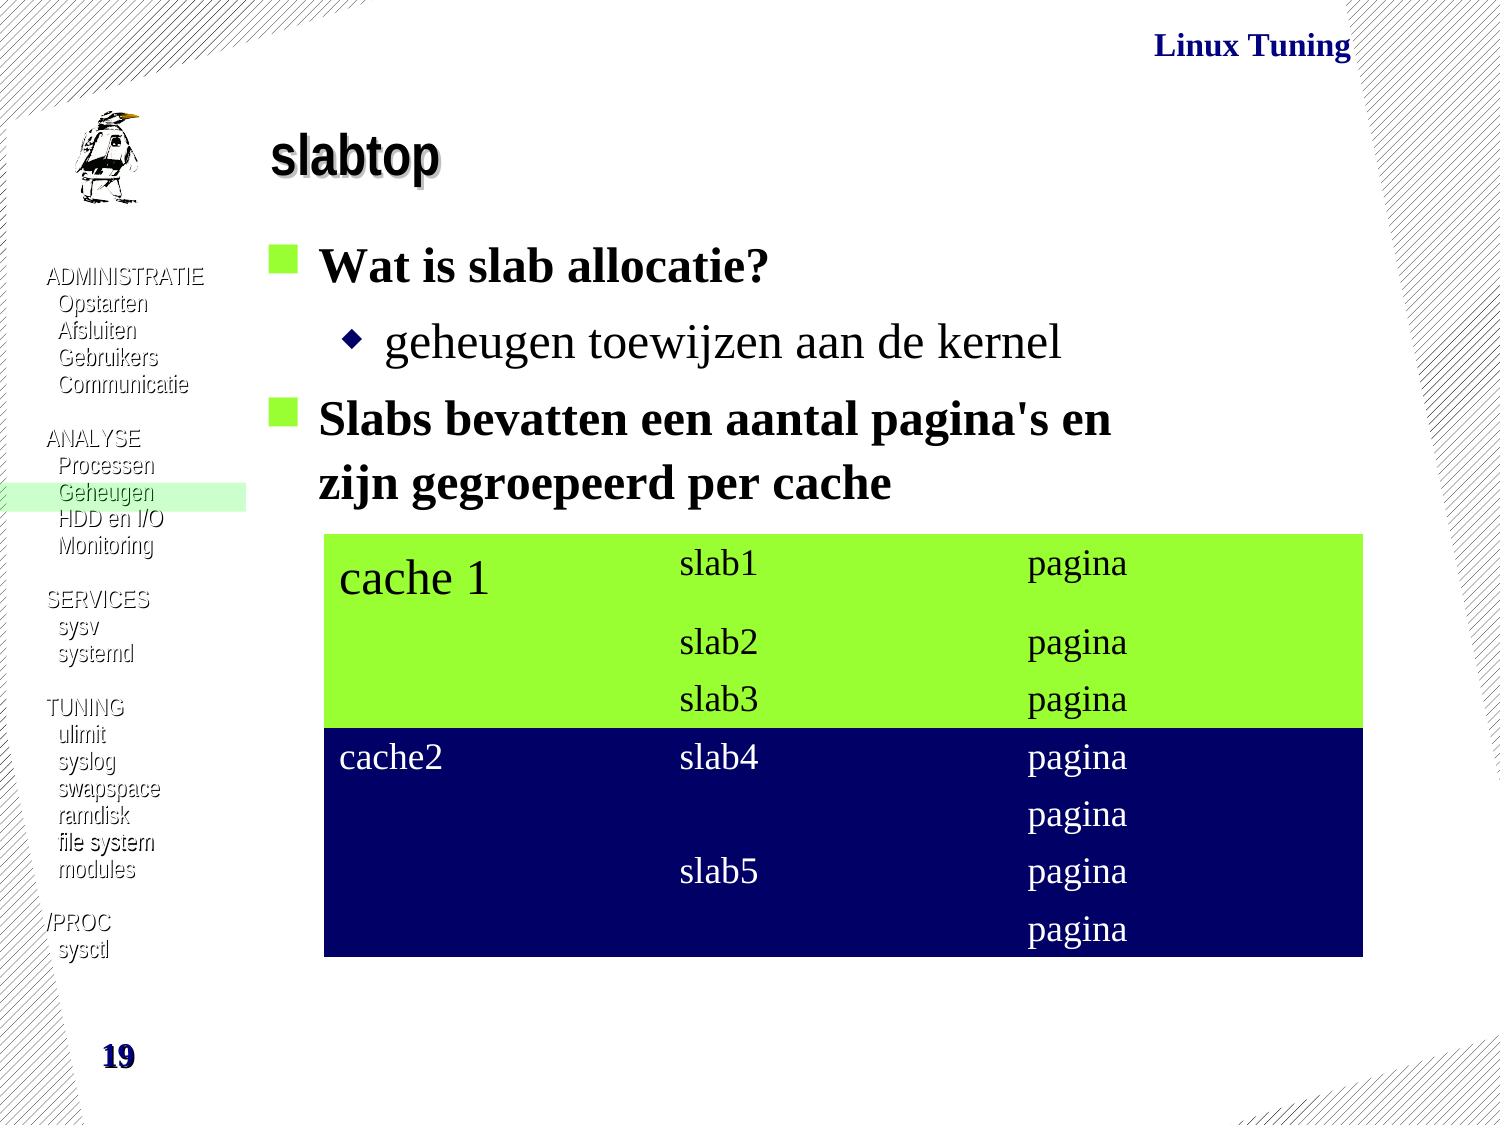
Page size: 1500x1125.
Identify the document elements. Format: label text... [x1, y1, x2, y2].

table_cell slab4 [665, 728, 1013, 785]
list Wat is slab allocatie? geheugen toewijzen aan de kernel Slabs bevatten een aantal pagina's en zijn gegroepeerd per cache [264, 229, 1486, 882]
table_cell pagina [1013, 613, 1363, 671]
table_cell pagina [1013, 671, 1363, 728]
table_cell [665, 785, 1013, 842]
text_box [0, 482, 247, 512]
table_cell pagina [1013, 842, 1363, 900]
table_header pagina [1013, 534, 1363, 613]
table_cell [324, 671, 665, 728]
table_cell [324, 900, 665, 957]
table_header cache 1 [324, 534, 665, 613]
table_cell pagina [1013, 785, 1363, 842]
table_cell pagina [1013, 900, 1363, 957]
table_cell [324, 613, 665, 671]
table_cell [324, 785, 665, 842]
table_cell cache2 [324, 728, 665, 785]
table_cell slab2 [665, 613, 1013, 671]
table_cell slab3 [665, 671, 1013, 728]
title slabtop [270, 41, 1500, 250]
picture [57, 105, 143, 206]
table_cell [324, 842, 665, 900]
table_header slab1 [665, 534, 1013, 613]
table_cell [665, 900, 1013, 957]
table_cell pagina [1013, 728, 1363, 785]
table_cell slab5 [665, 842, 1013, 900]
